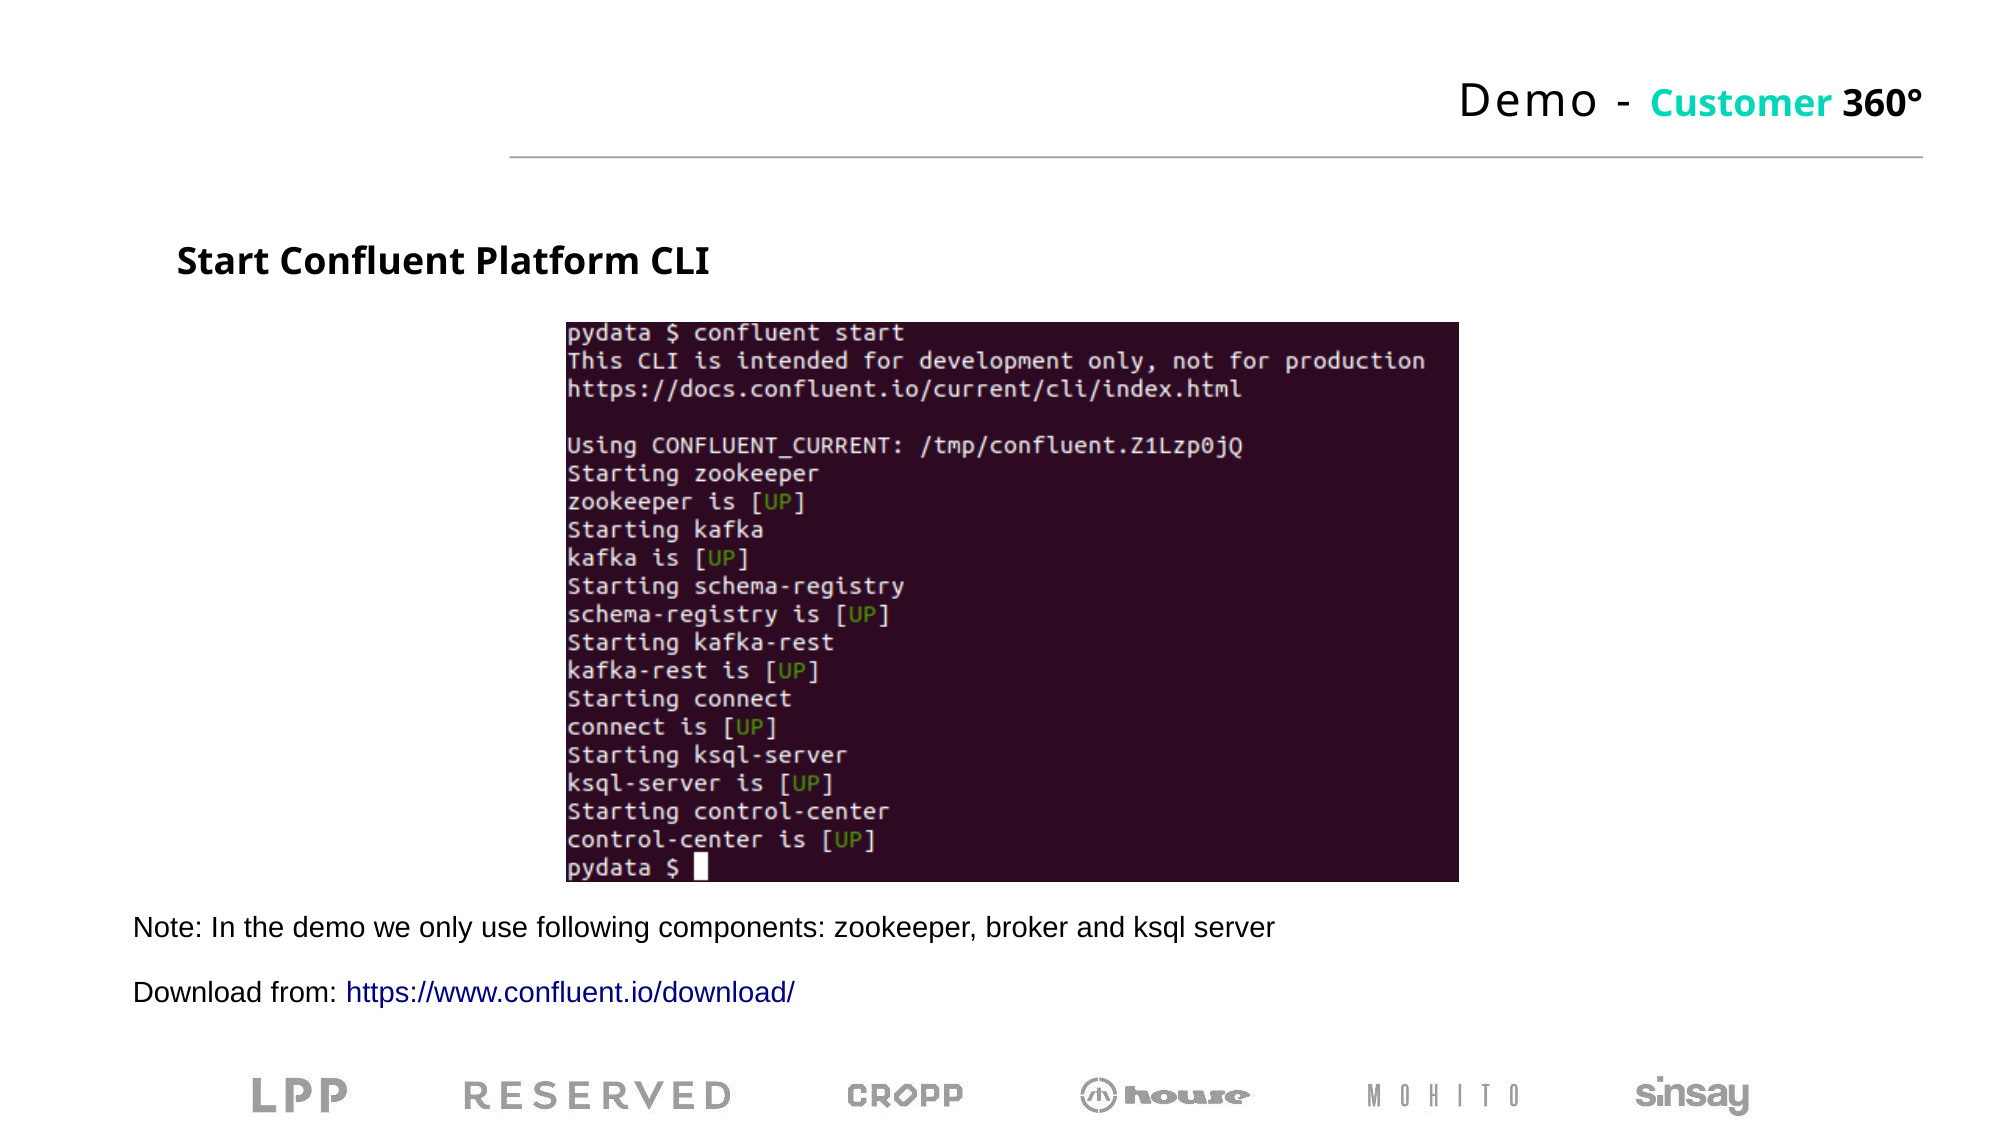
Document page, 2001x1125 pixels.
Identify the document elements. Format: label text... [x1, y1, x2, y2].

picture [0, 1065, 2000, 1125]
title Demo - Customer 360° [421, 57, 1923, 159]
text_box Note: In the demo we only use following components: zookeeper, broker and ksql server Download from: https://www.confluent.io/download/ [118, 903, 1293, 1017]
picture [566, 322, 1459, 883]
list Start Confluent Platform CLI [118, 224, 1878, 319]
